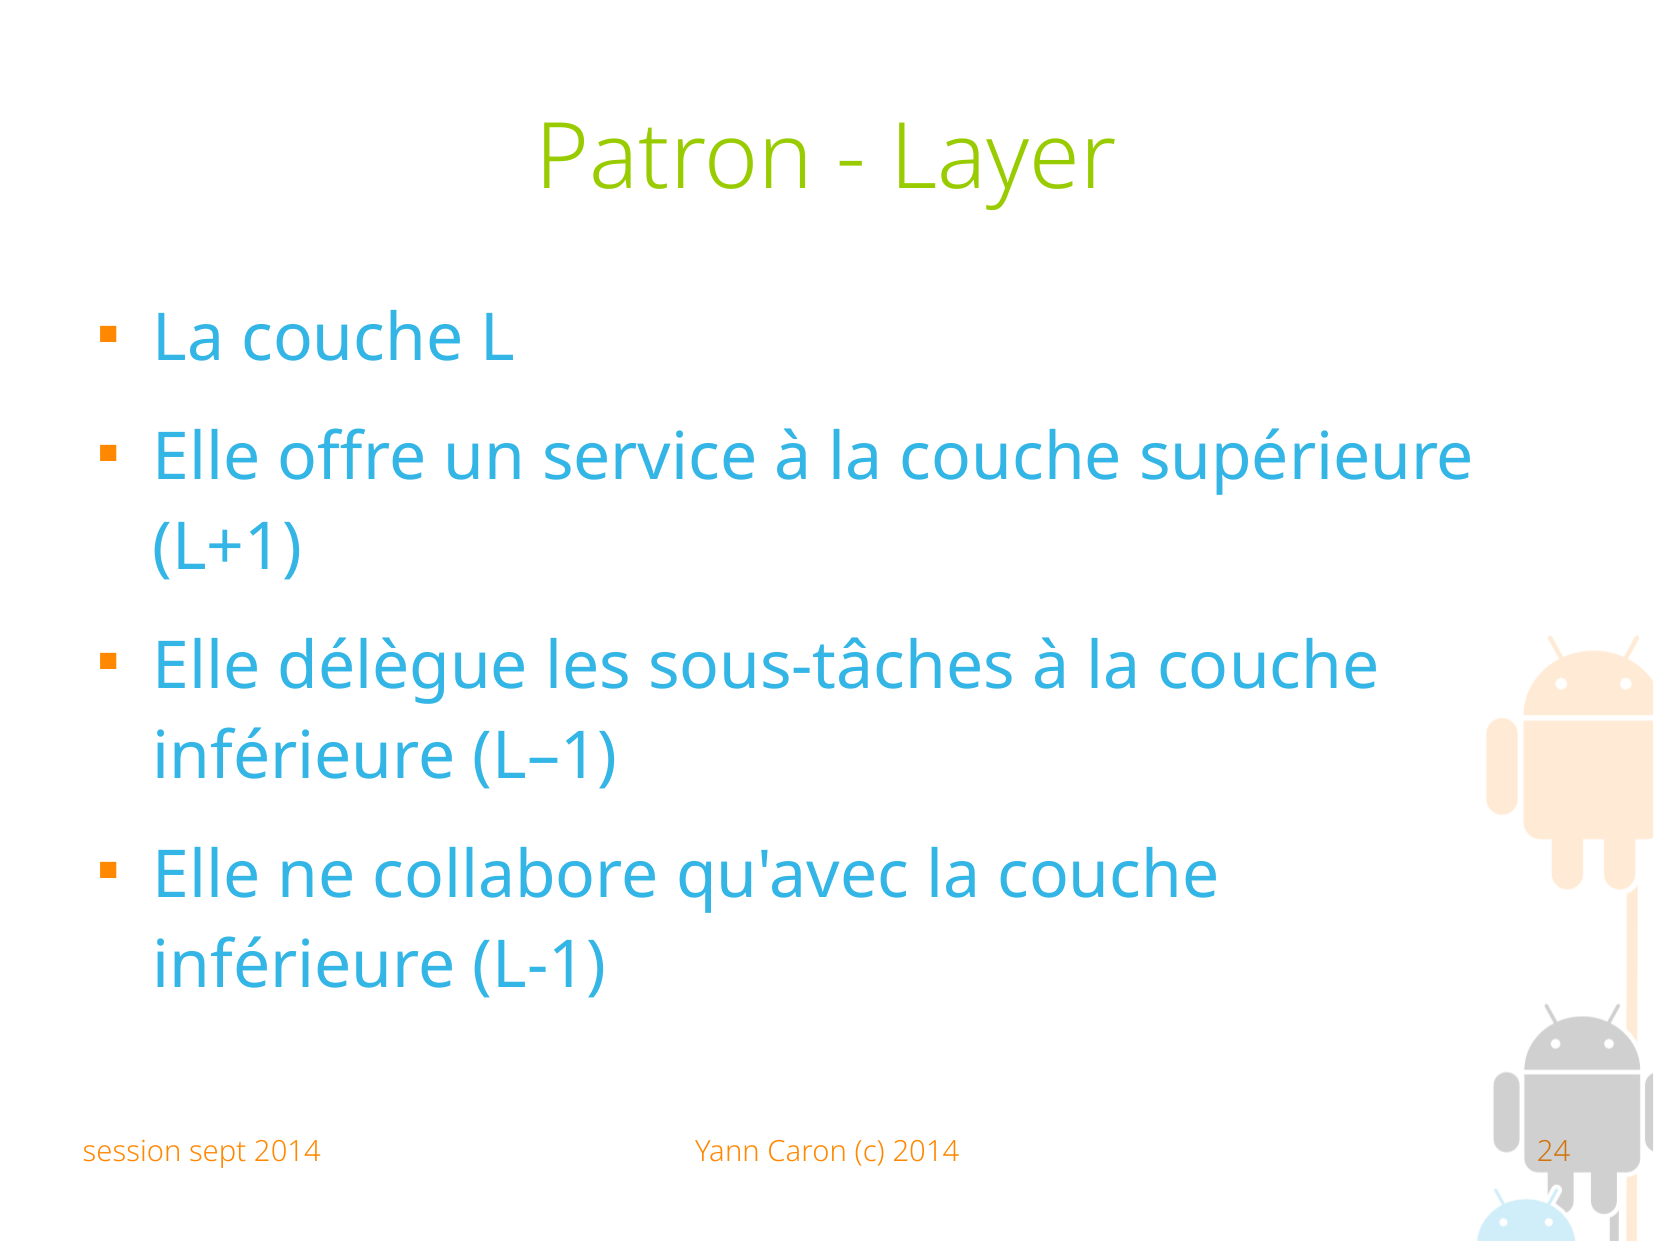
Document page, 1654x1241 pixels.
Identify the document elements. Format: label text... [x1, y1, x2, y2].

list La couche L Elle offre un service à la couche supérieure (L+1) Elle délègue les sous-tâches à la couche inférieure (L–1) Elle ne collabore qu'avec la couche inférieure (L-1) [82, 290, 1571, 1010]
title Patron - Layer [82, 49, 1571, 257]
picture [240, 423, 1654, 1241]
